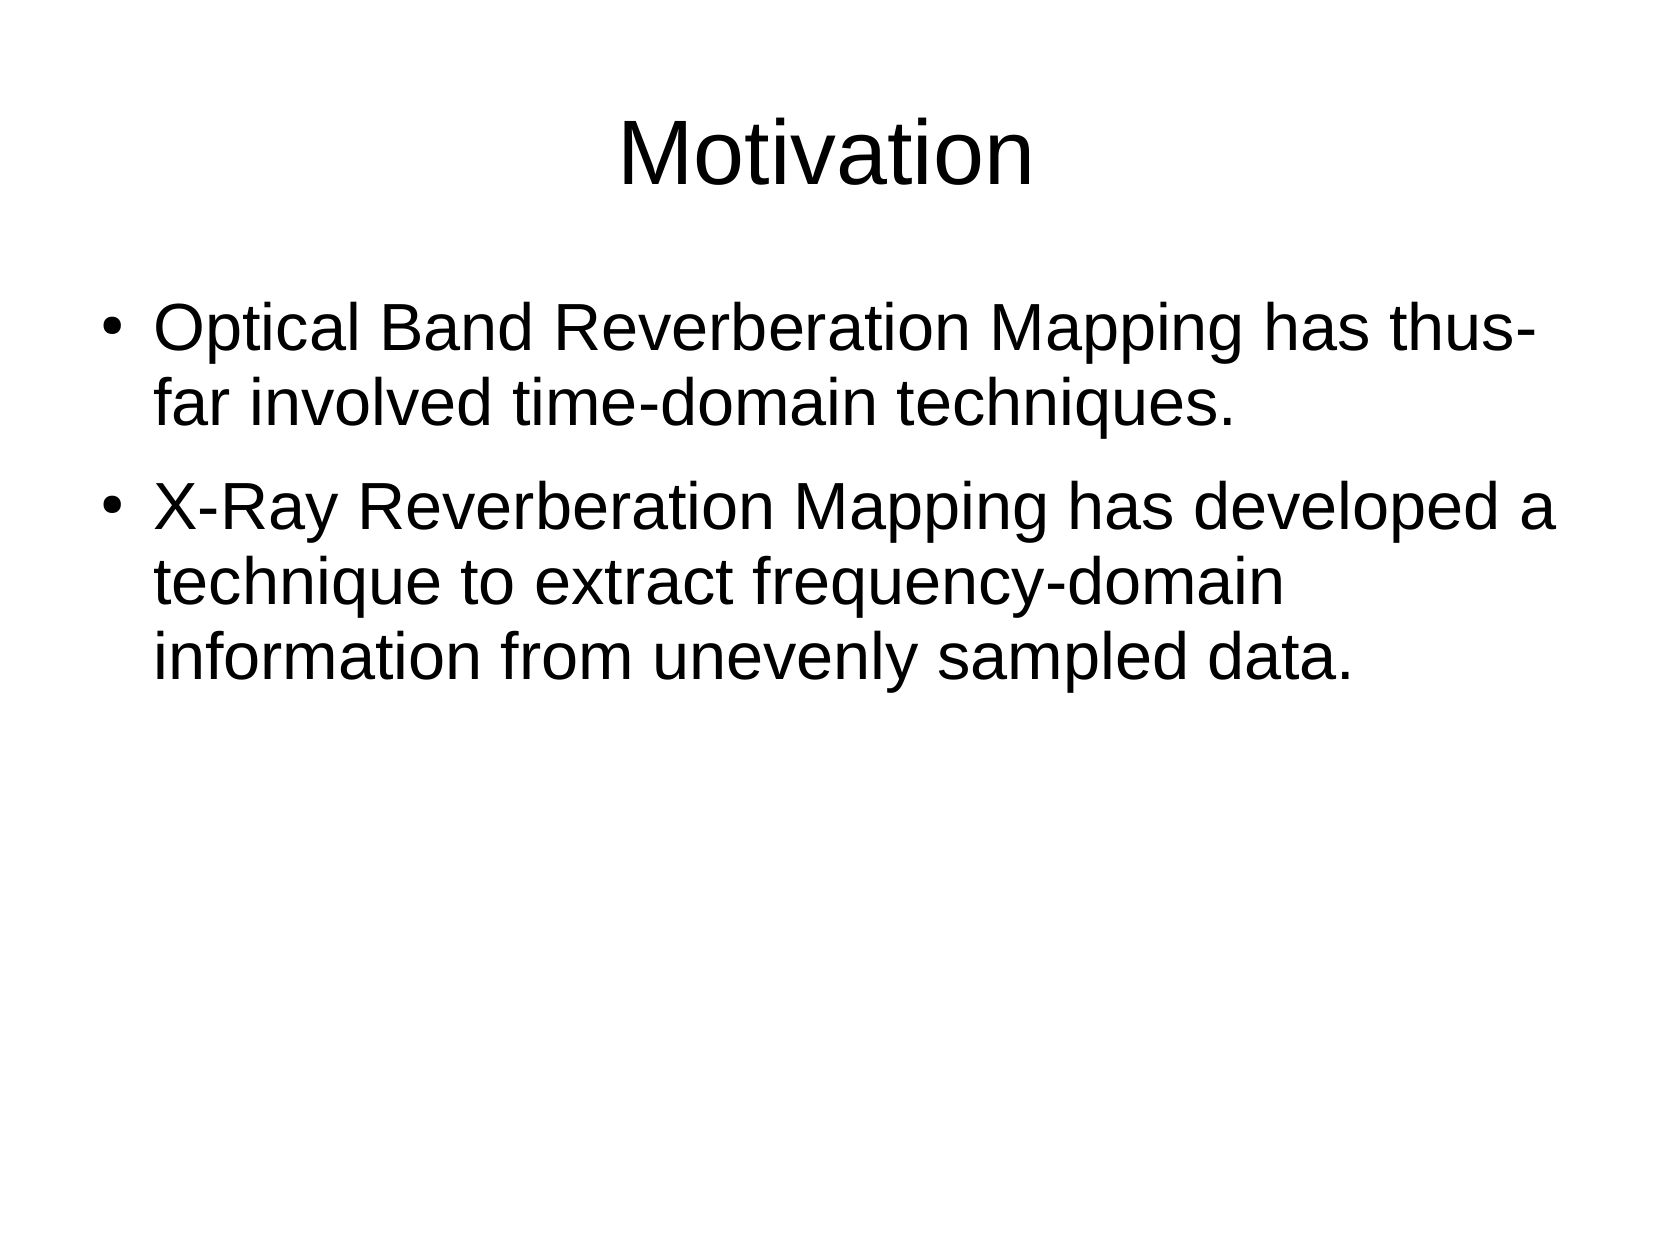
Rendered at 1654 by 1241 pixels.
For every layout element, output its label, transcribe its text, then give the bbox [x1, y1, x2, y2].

title Motivation [82, 49, 1571, 257]
list Optical Band Reverberation Mapping has thus-far involved time-domain techniques. X-Ray Reverberation Mapping has developed a technique to extract frequency-domain information from unevenly sampled data. [82, 290, 1571, 1010]
